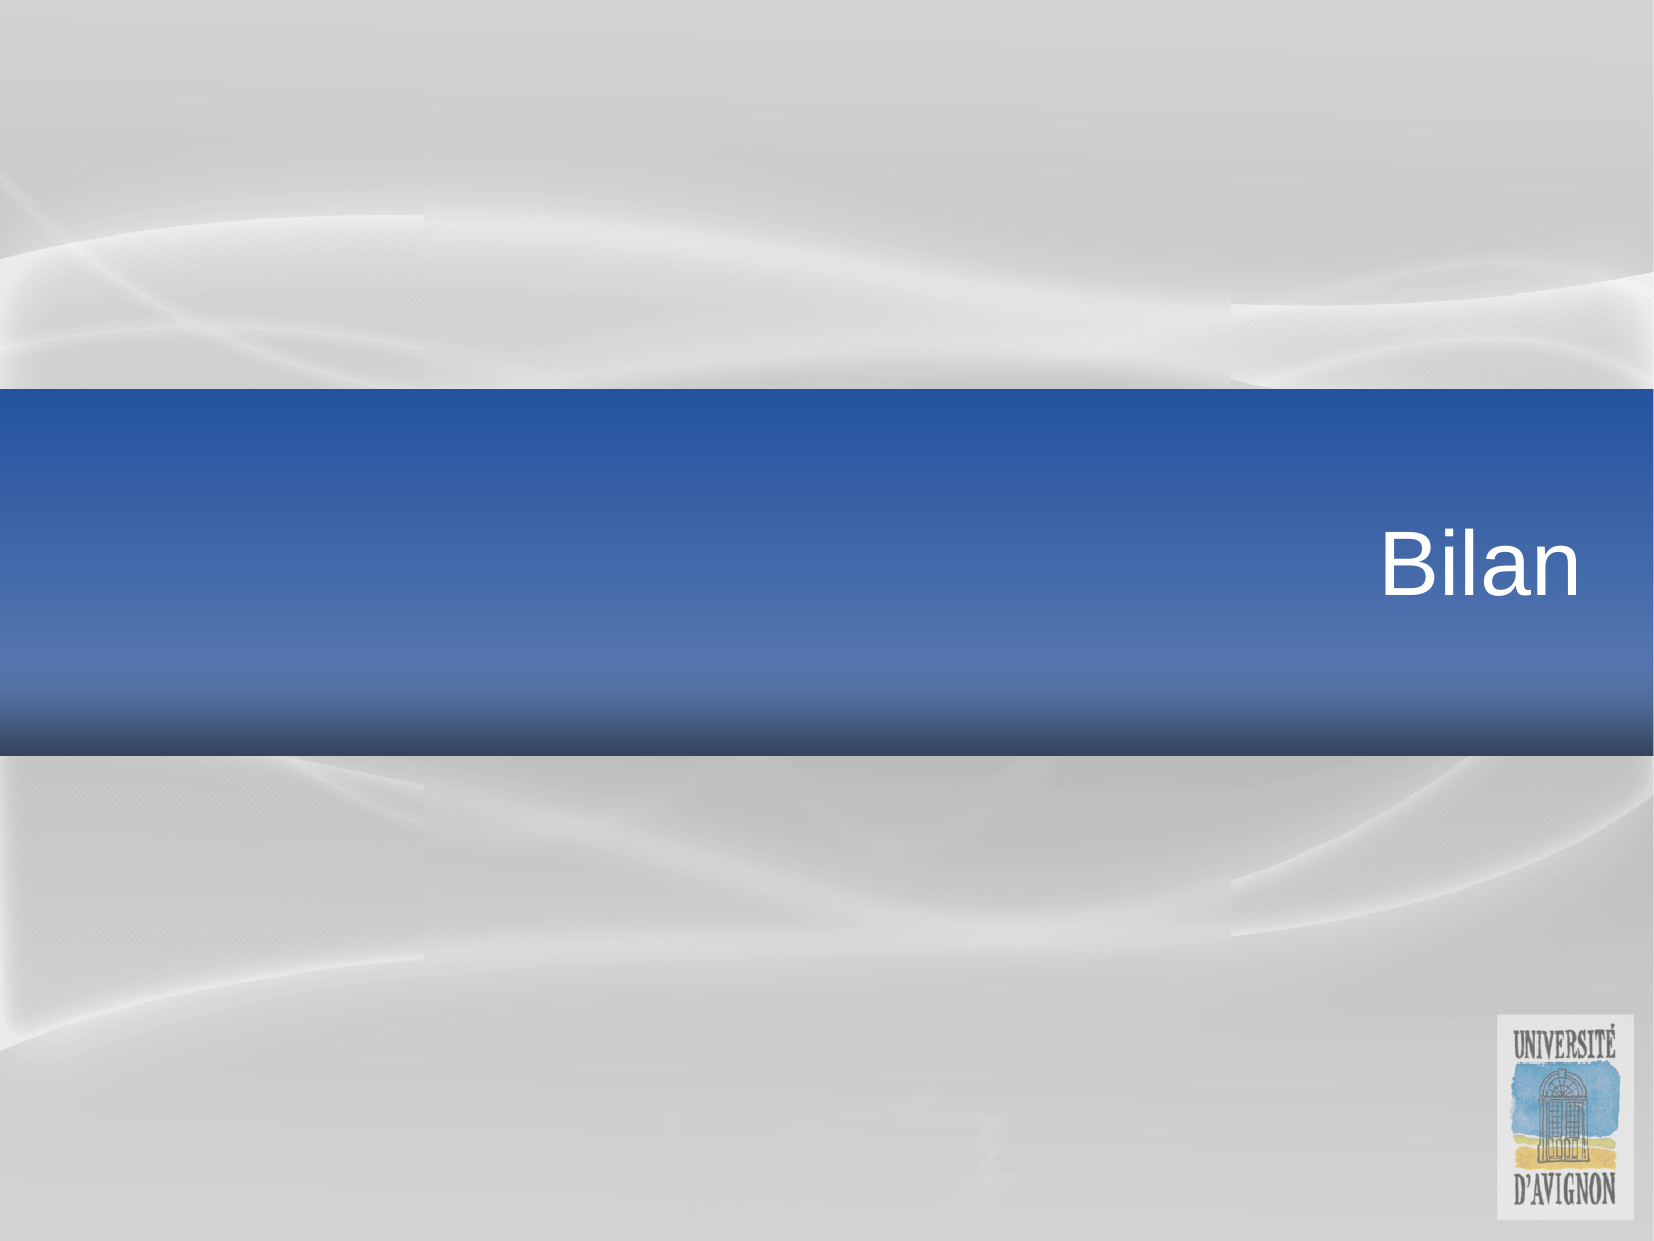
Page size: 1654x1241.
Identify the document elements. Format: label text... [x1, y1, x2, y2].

picture [0, 0, 1654, 1241]
title Bilan [94, 460, 1583, 668]
